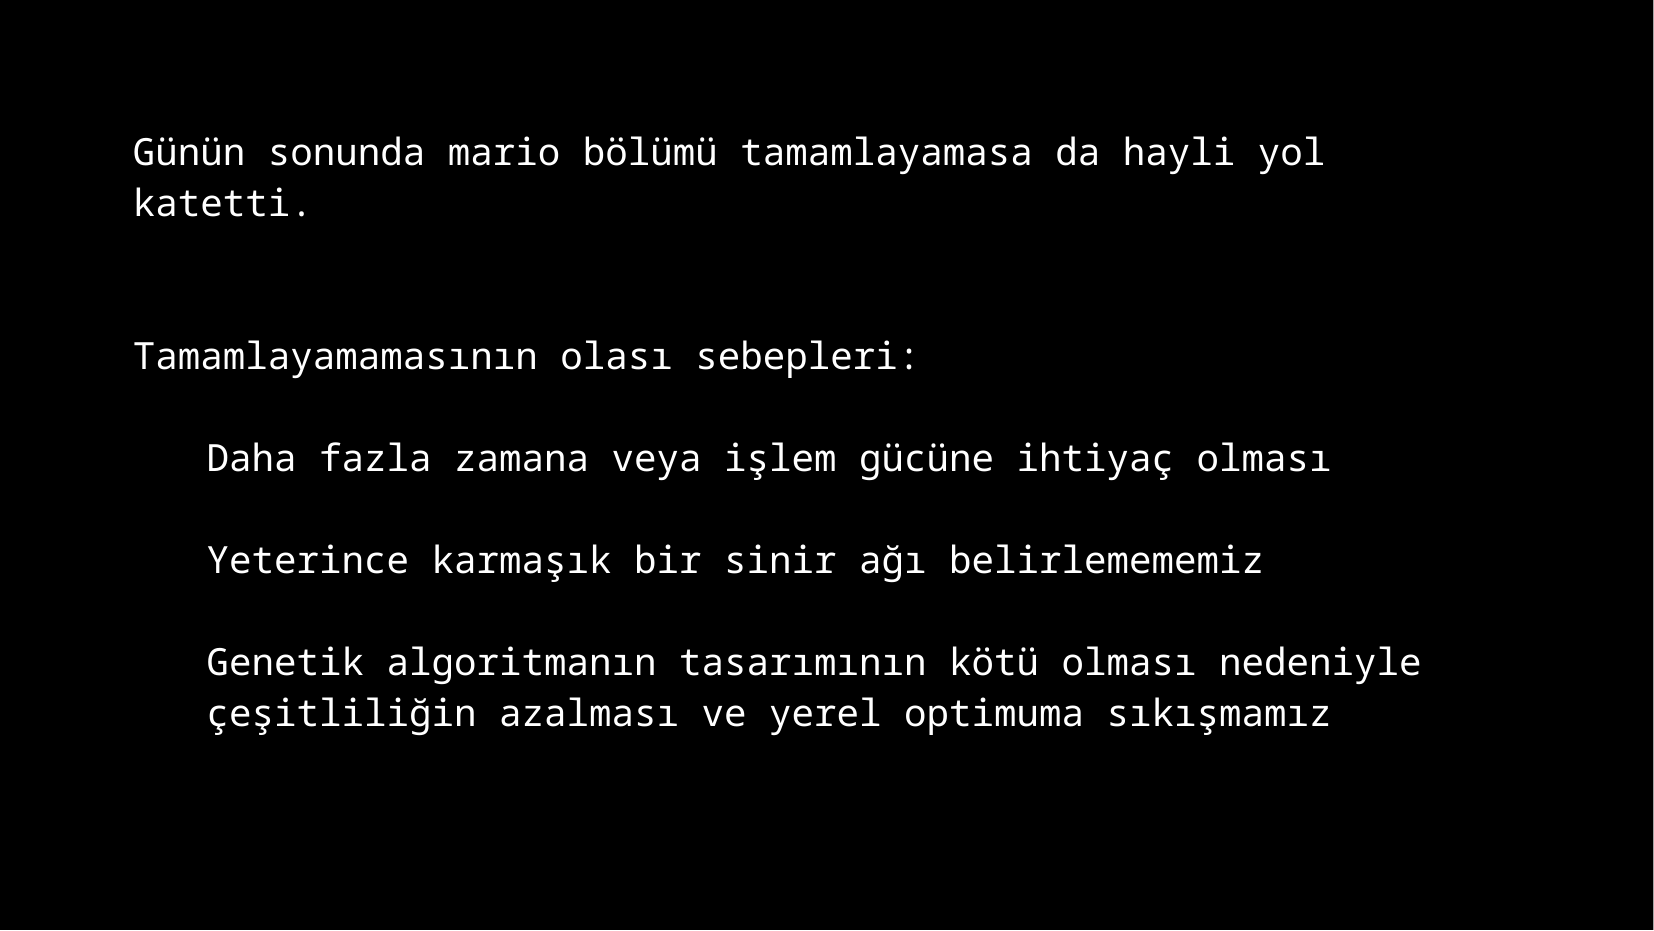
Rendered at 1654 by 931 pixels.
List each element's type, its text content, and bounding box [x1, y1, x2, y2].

text_box Günün sonunda mario bölümü tamamlayamasa da hayli yol katetti. Tamamlayamamasının olası sebepleri: Daha fazla zamana veya işlem gücüne ihtiyaç olması Yeterince karmaşık bir sinir ağı belirlemememiz Genetik algoritmanın tasarımının kötü olması nedeniyle çeşitliliğin azalması ve yerel optimuma sıkışmamız [118, 118, 1536, 827]
